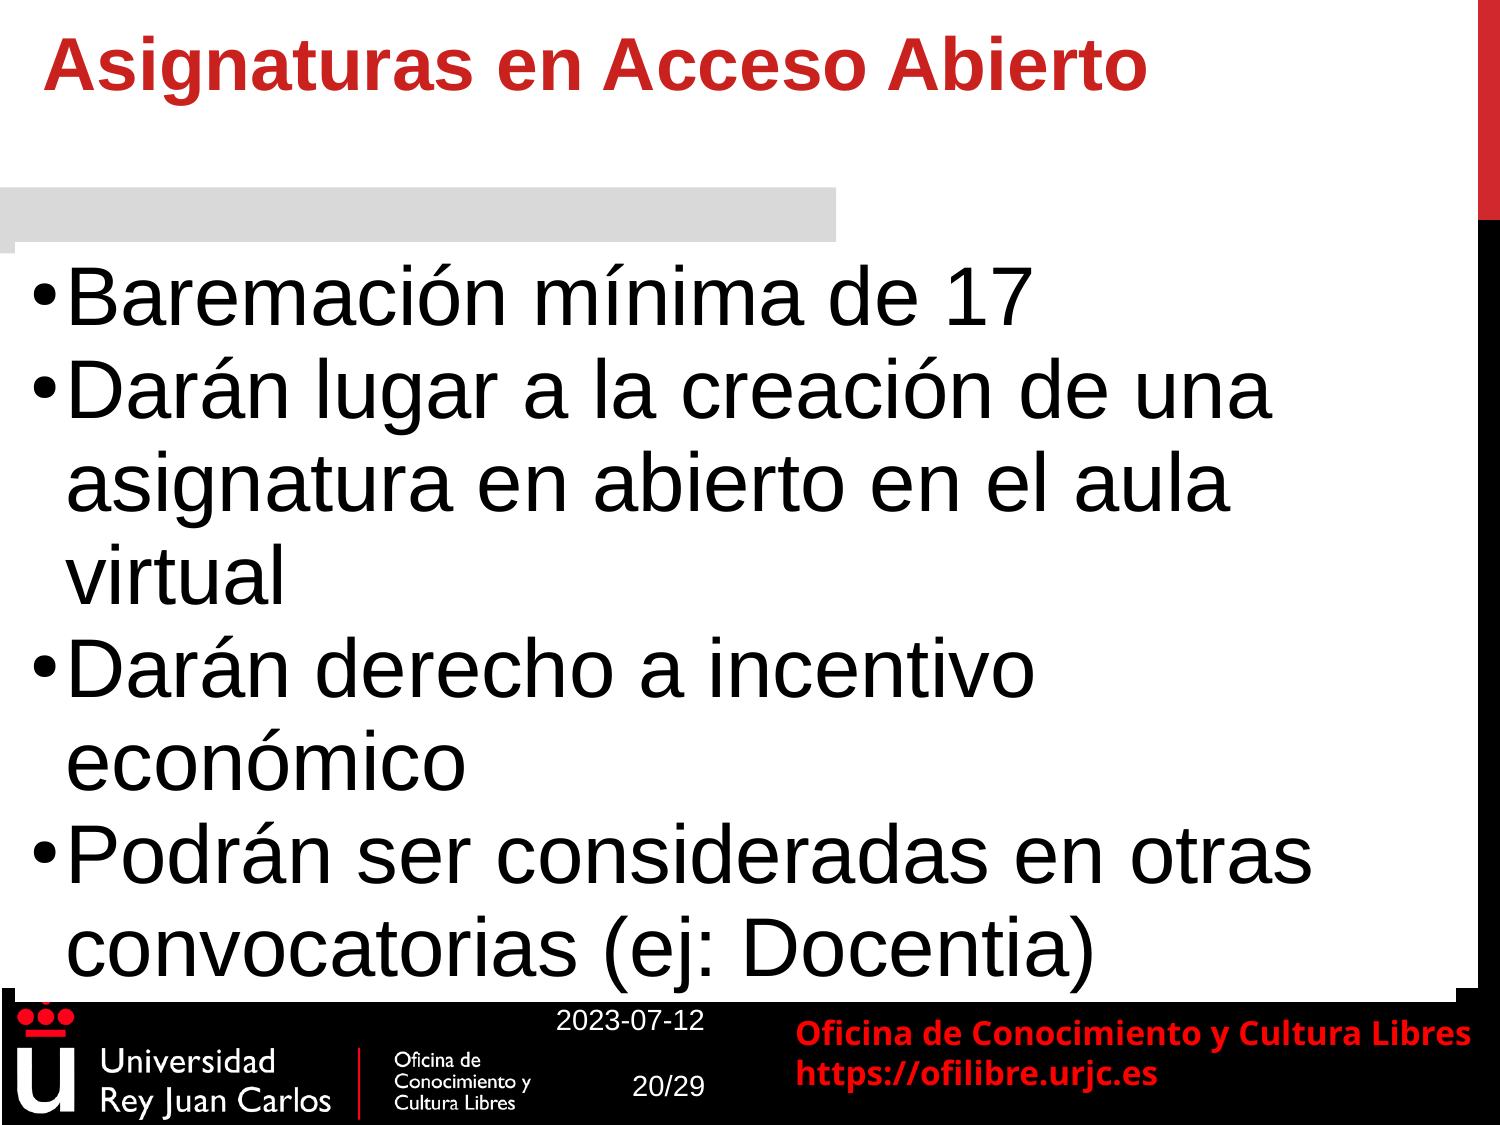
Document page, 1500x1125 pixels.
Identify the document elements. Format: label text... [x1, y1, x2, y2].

title [75, 7, 1425, 196]
text_box Asignaturas en Acceso Abierto [27, 15, 1381, 199]
picture [17, 1002, 531, 1120]
text_box Baremación mínima de 17 Darán lugar a la creación de una asignatura en abierto en el aula virtual Darán derecho a incentivo económico Podrán ser consideradas en otras convocatorias (ej: Docentia) [15, 242, 1456, 1002]
